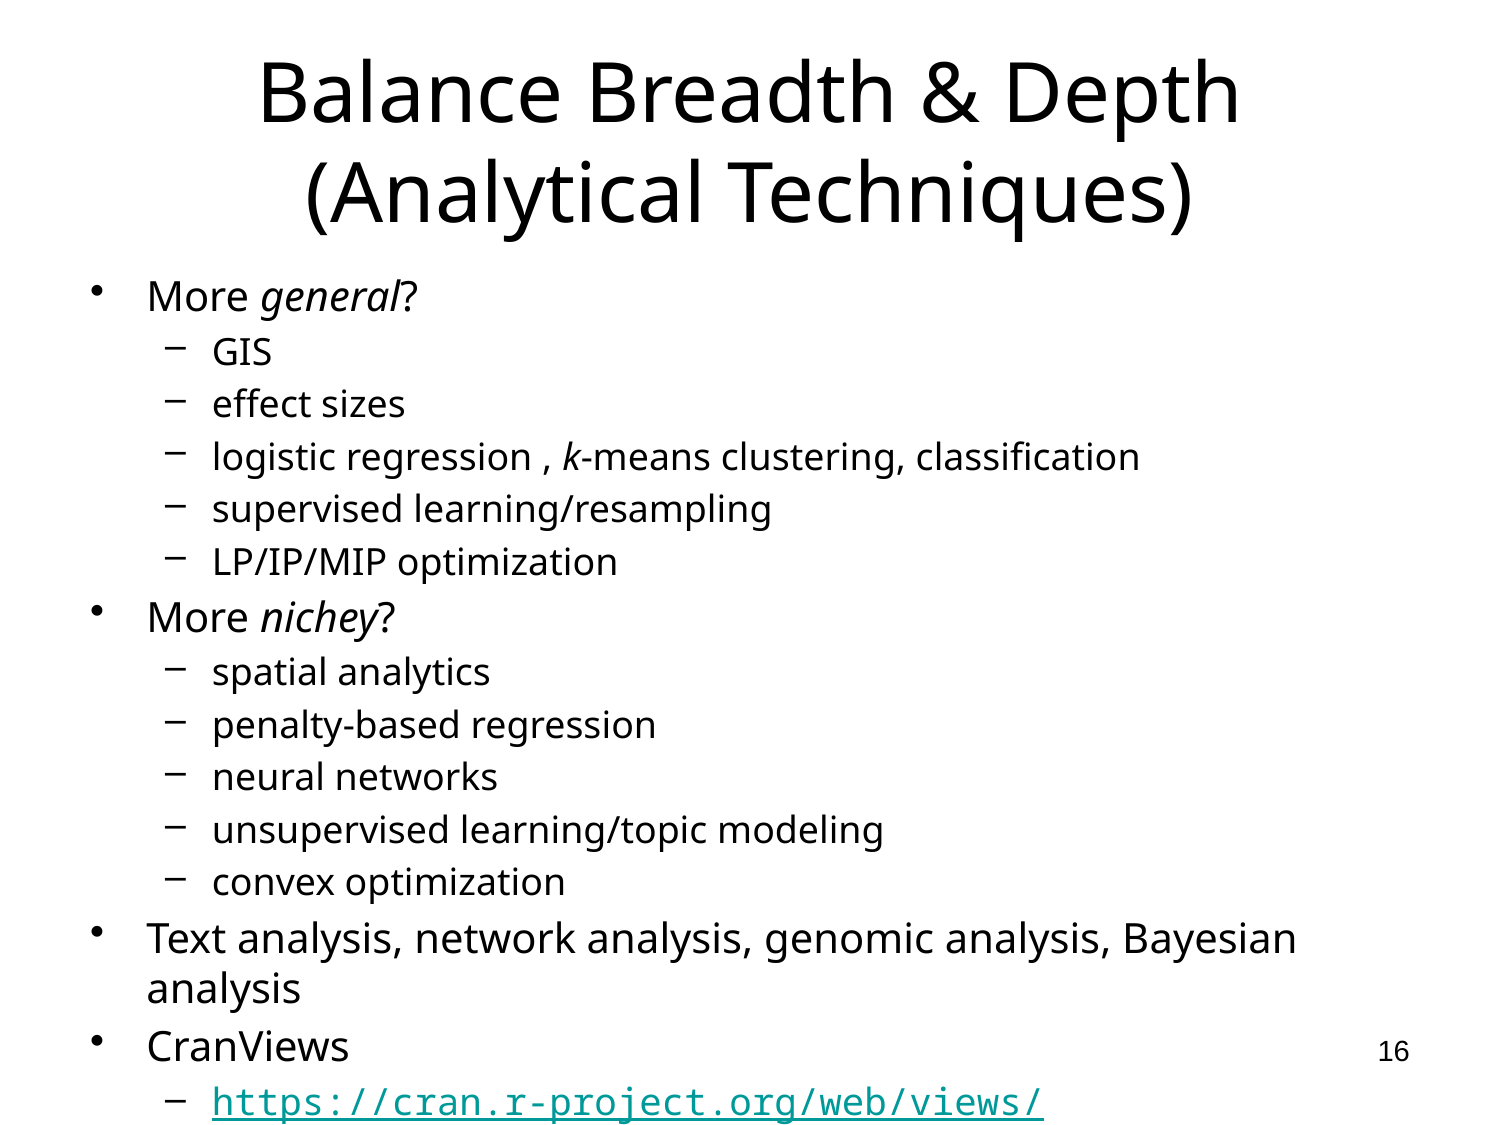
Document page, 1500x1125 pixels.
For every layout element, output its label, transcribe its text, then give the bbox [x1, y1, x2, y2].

title Balance Breadth & Depth (Analytical Techniques) [75, 45, 1425, 233]
slide_number <number> [1074, 1024, 1425, 1103]
list More general? GIS effect sizes logistic regression , k-means clustering, classification supervised learning/resampling LP/IP/MIP optimization More nichey? spatial analytics penalty-based regression neural networks unsupervised learning/topic modeling convex optimization Text analysis, network analysis, genomic analysis, Bayesian analysis CranViews https://cran.r-project.org/web/views/ [75, 262, 1425, 1005]
